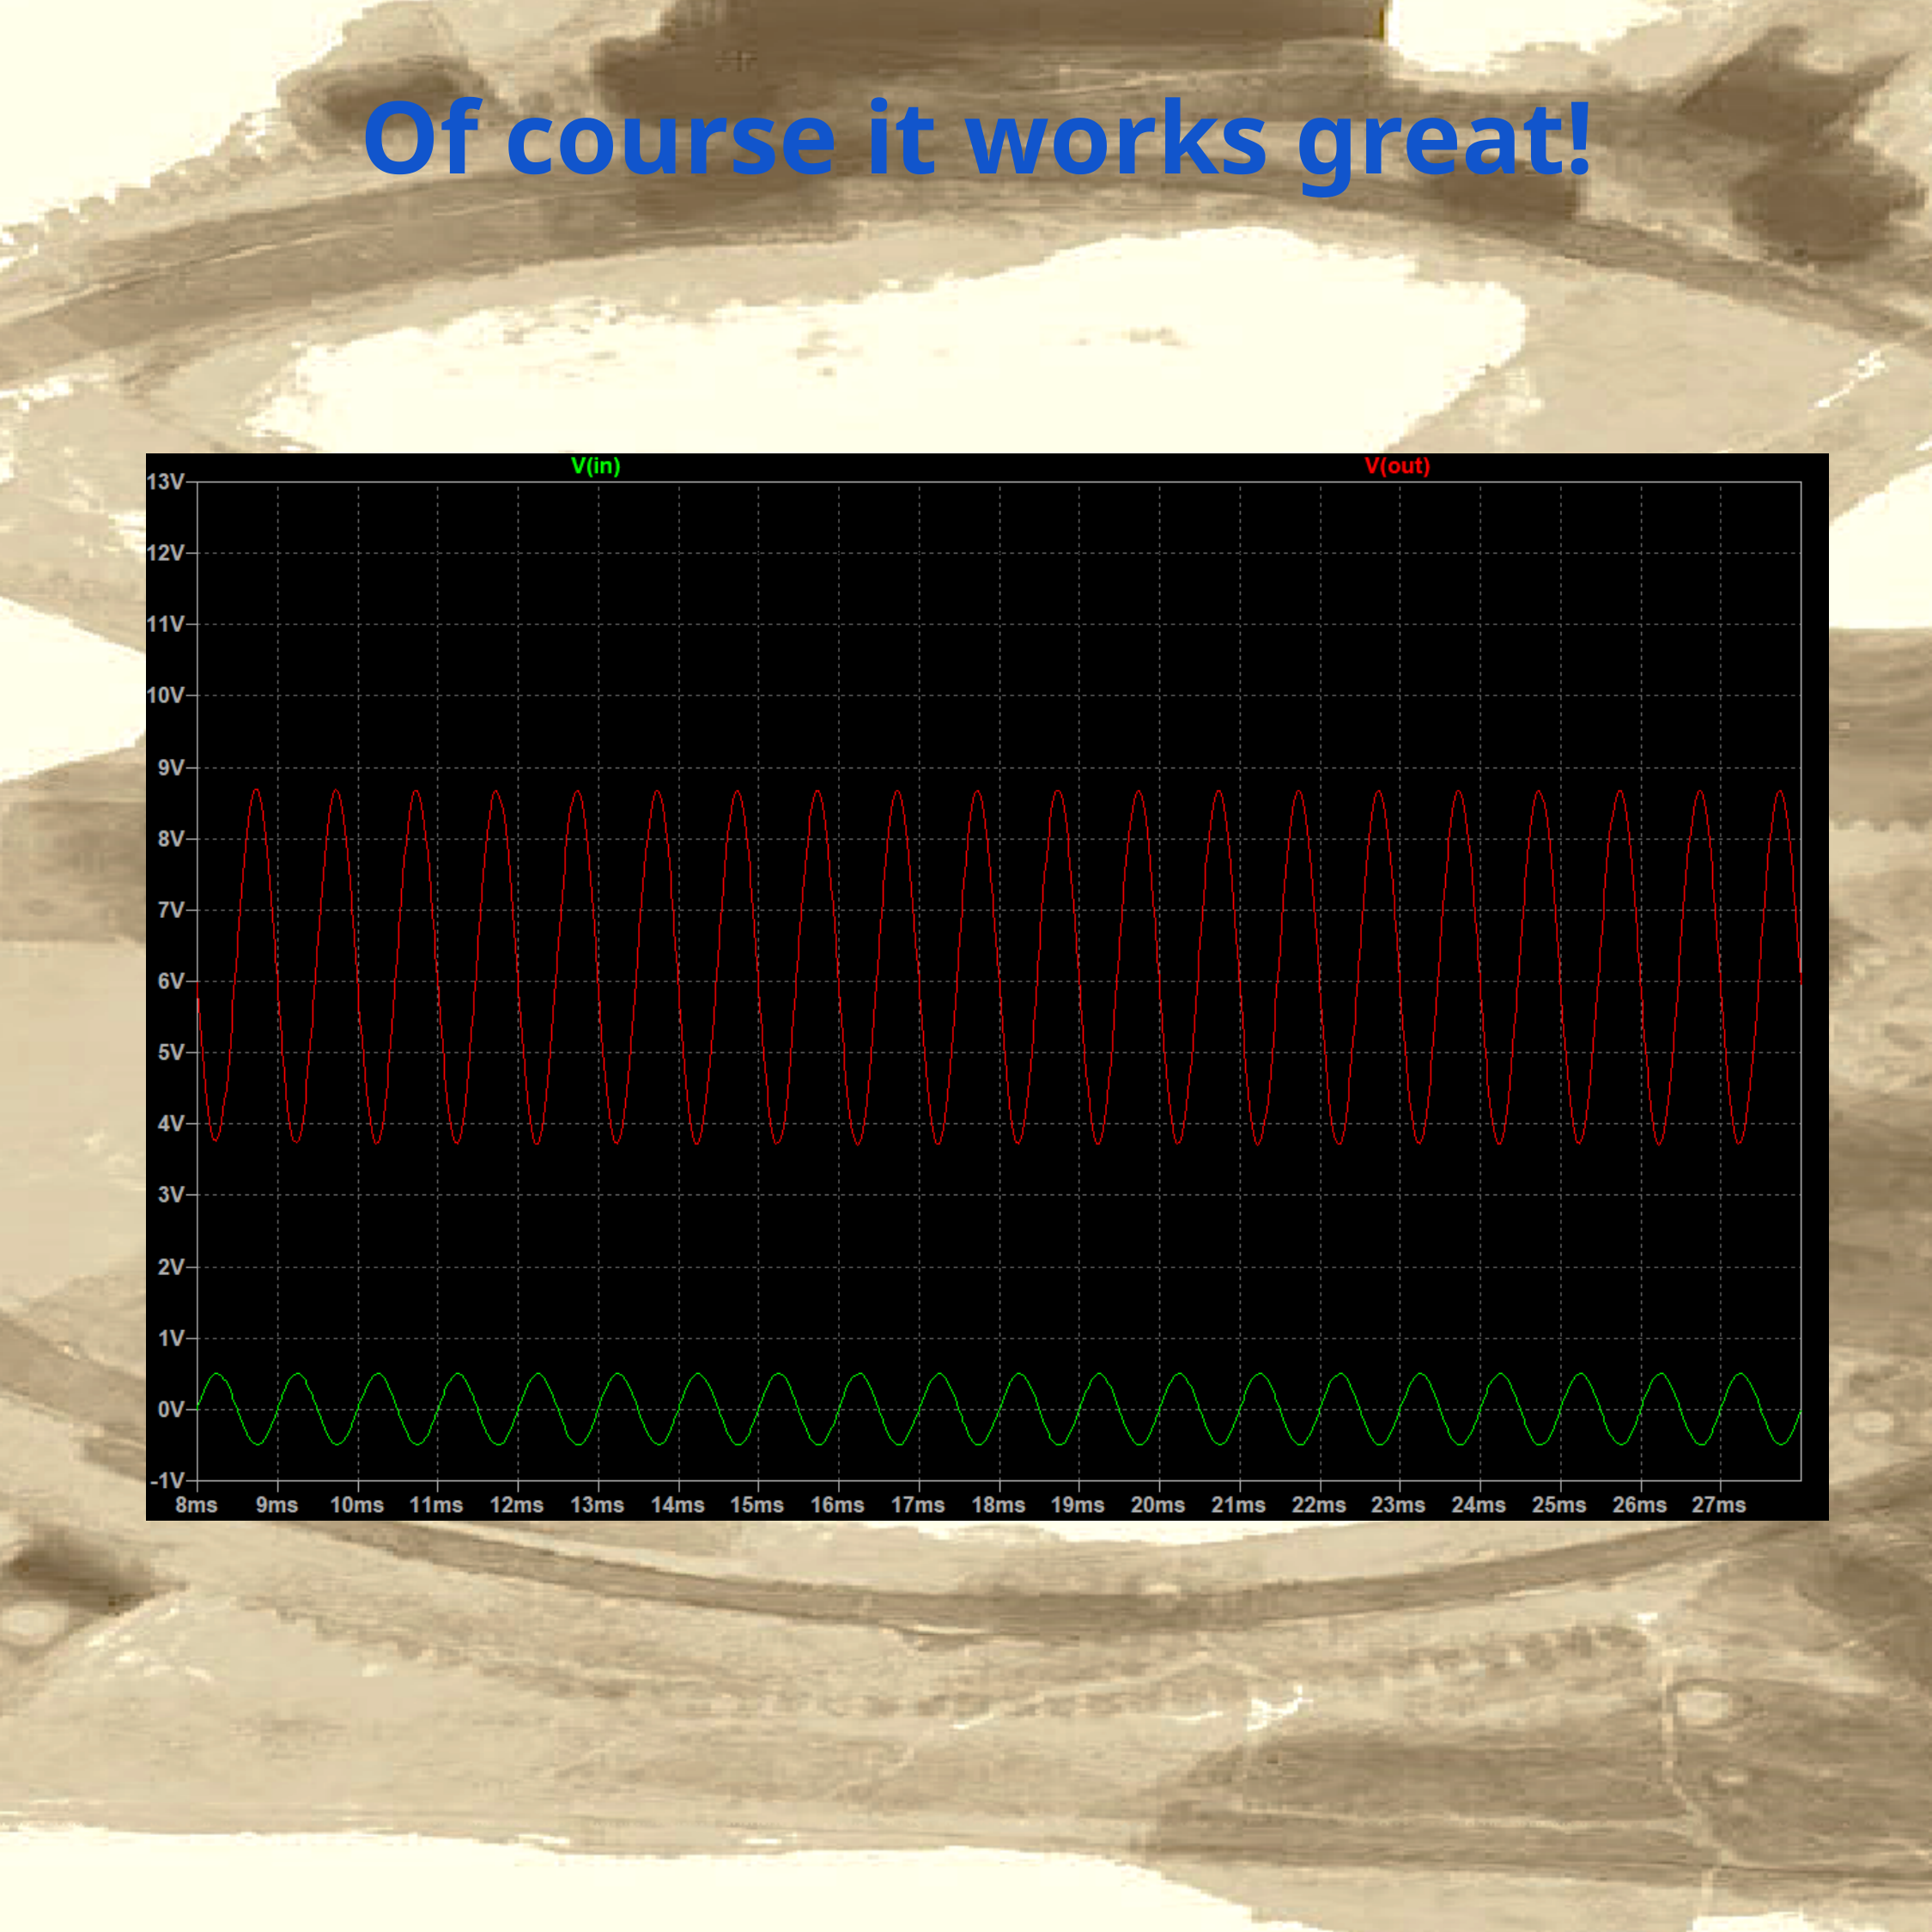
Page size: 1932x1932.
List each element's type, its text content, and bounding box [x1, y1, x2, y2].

text_box Of course it works great! [71, 60, 1884, 249]
picture [0, 0, 1932, 1932]
